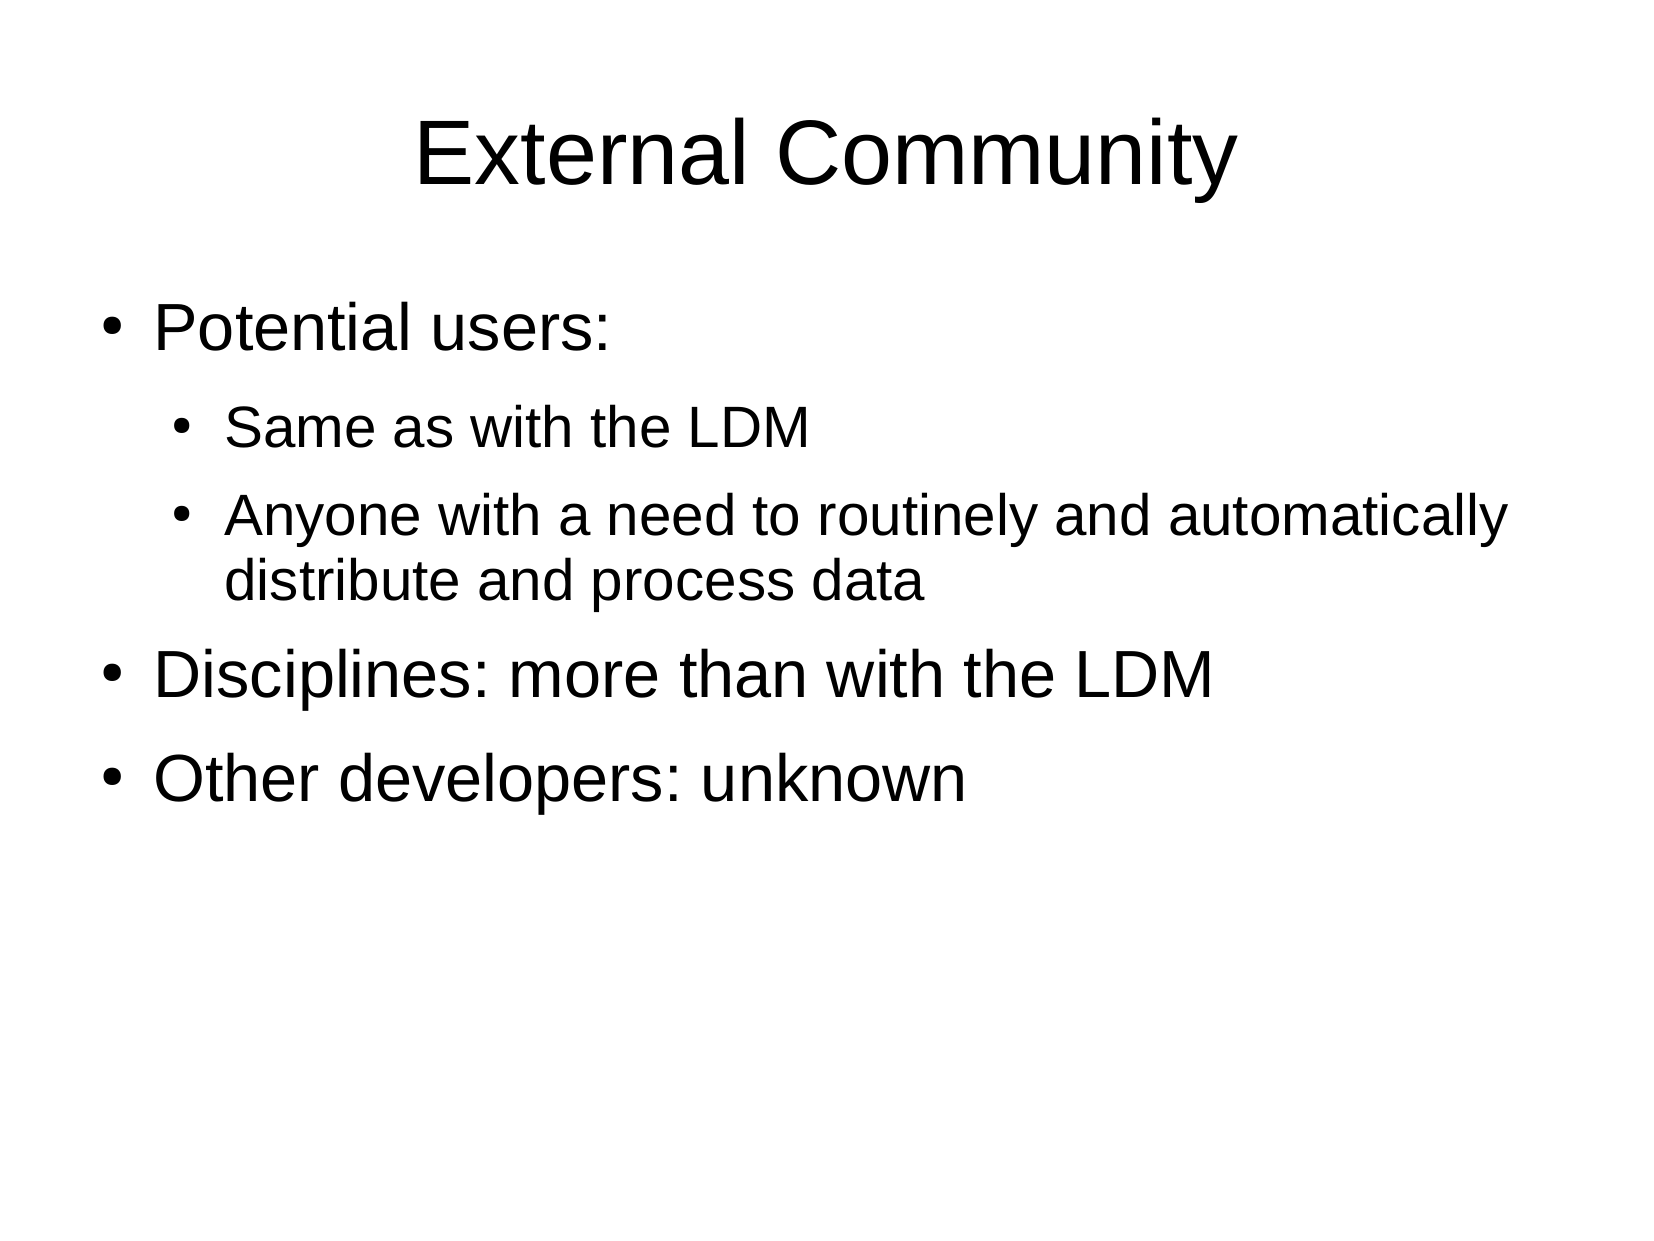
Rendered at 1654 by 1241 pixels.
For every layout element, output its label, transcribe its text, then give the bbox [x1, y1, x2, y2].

list Potential users: Same as with the LDM Anyone with a need to routinely and automatically distribute and process data Disciplines: more than with the LDM Other developers: unknown [82, 290, 1571, 1094]
title External Community [82, 56, 1571, 250]
